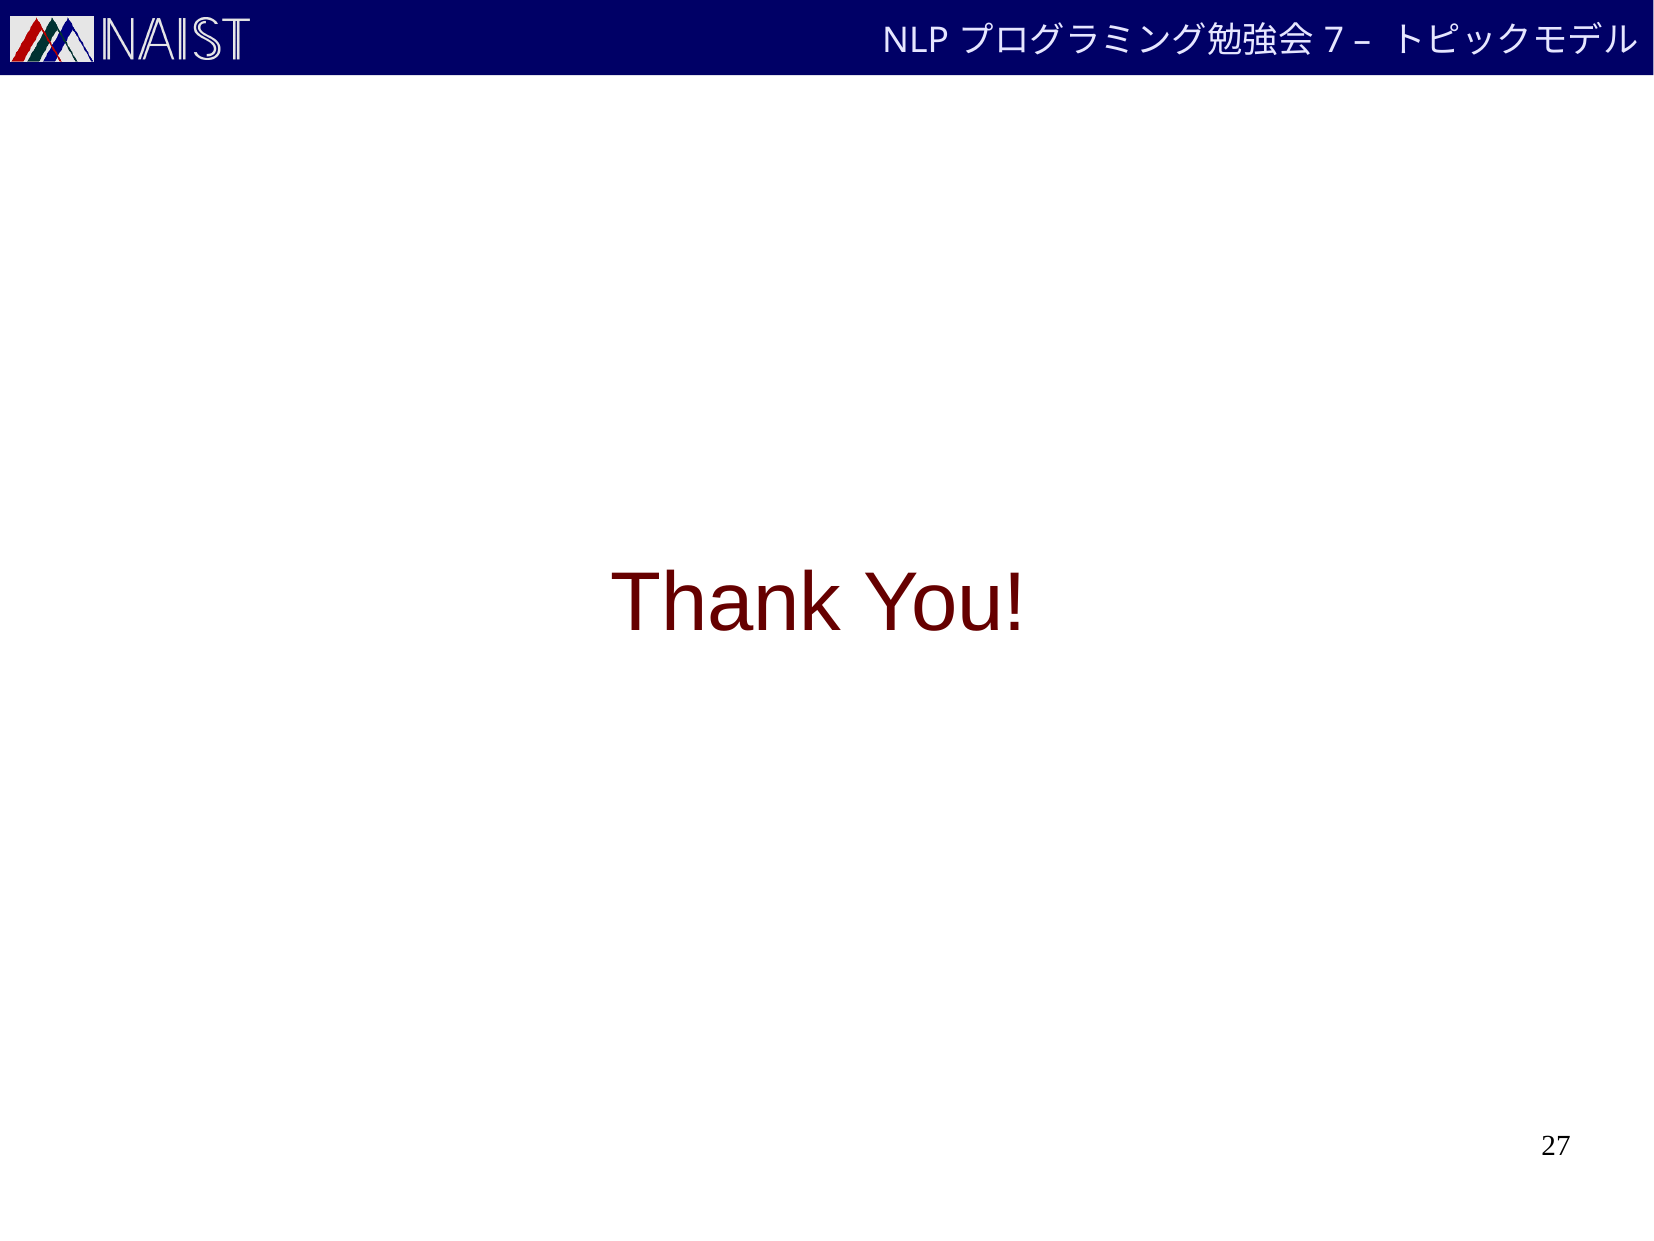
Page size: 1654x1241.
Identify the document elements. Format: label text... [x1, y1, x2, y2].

picture [102, 17, 251, 60]
title Thank You! [75, 506, 1564, 698]
picture [10, 16, 94, 62]
